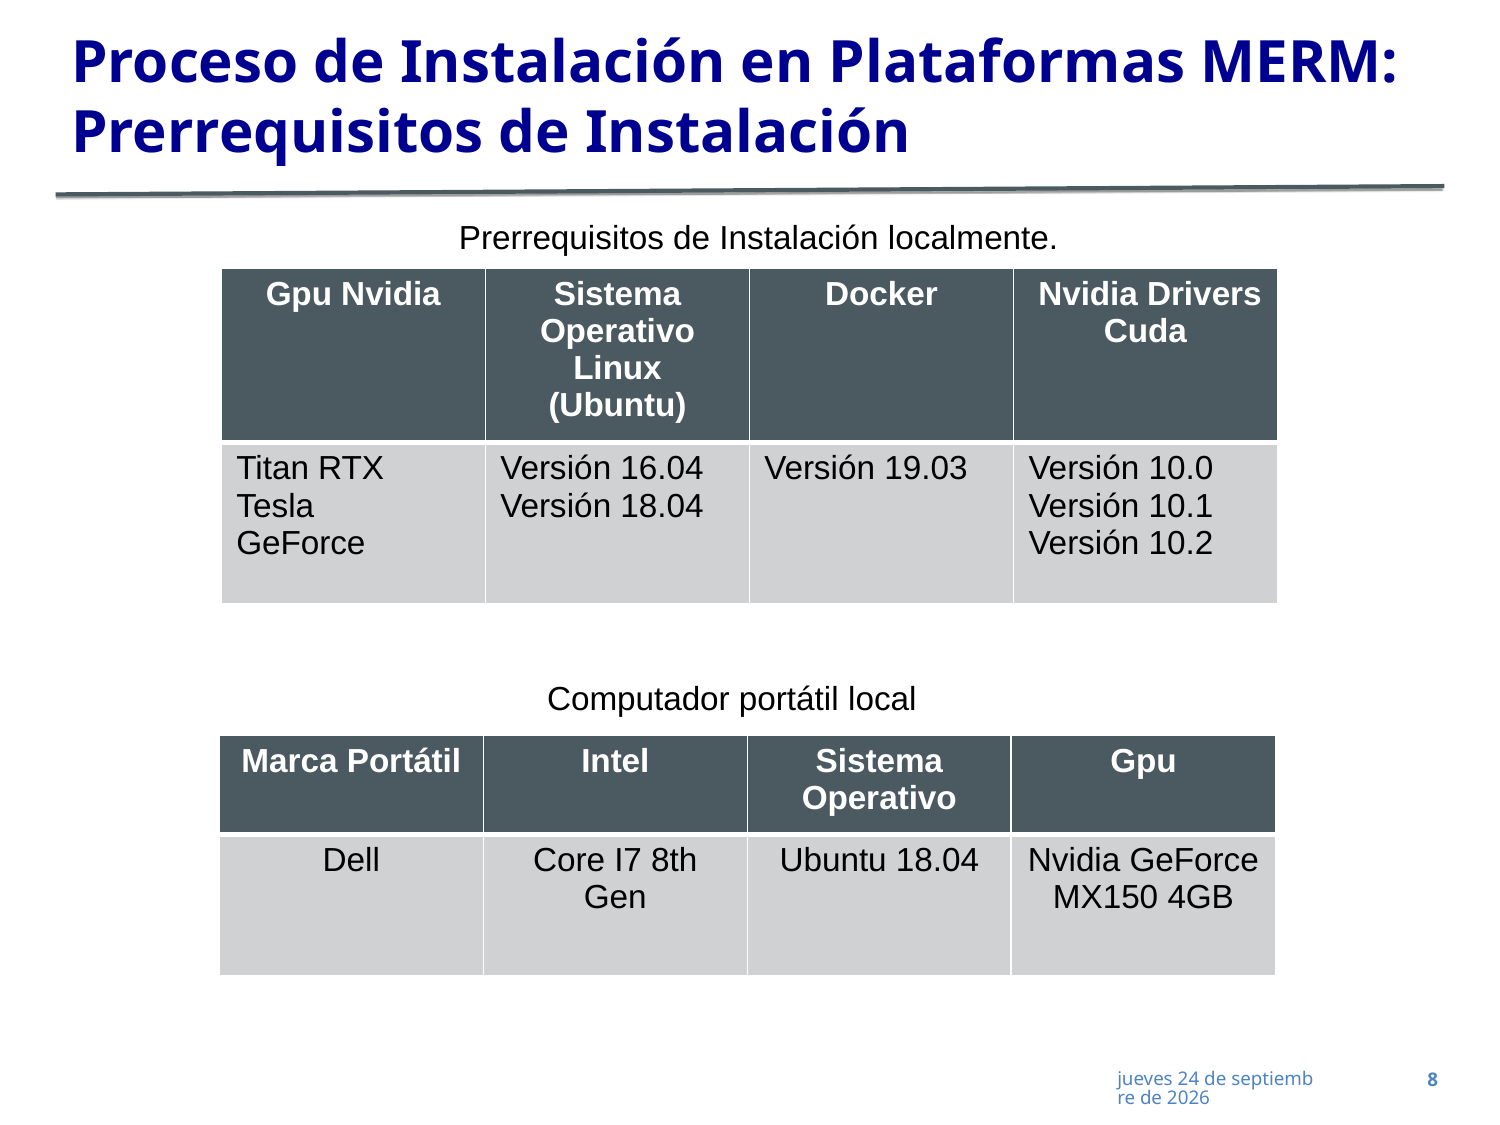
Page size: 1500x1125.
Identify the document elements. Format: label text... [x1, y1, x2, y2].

table_cell Core I7 8th Gen [484, 837, 747, 975]
table_header Sistema Operativo [748, 736, 1010, 832]
table_header Docker [750, 269, 1013, 440]
text_box Computador portátil local [413, 673, 1052, 726]
table_header Gpu [1012, 736, 1275, 832]
table_cell Dell [220, 837, 483, 975]
table_cell Titan RTX Tesla GeForce [222, 445, 485, 603]
table_header Gpu Nvidia [222, 269, 485, 440]
table_header Intel [484, 736, 747, 832]
table_cell Nvidia GeForce MX150 4GB [1012, 837, 1275, 975]
table_cell Versión 19.03 [750, 445, 1013, 603]
text_box Prerrequisitos de Instalación localmente. [413, 212, 1105, 265]
table_header Nvidia Drivers Cuda [1014, 269, 1277, 440]
table_cell Versión 10.0 Versión 10.1 Versión 10.2 [1014, 445, 1277, 603]
slide_number <número> [1390, 1059, 1454, 1104]
table_cell Versión 16.04 Versión 18.04 [486, 445, 749, 603]
title Proceso de Instalación en Plataformas MERM: Prerrequisitos de Instalación [56, 45, 1442, 143]
table_header Marca Portátil [220, 736, 483, 832]
table_cell Ubuntu 18.04 [748, 837, 1010, 975]
table_header Sistema Operativo Linux (Ubuntu) [486, 269, 749, 440]
